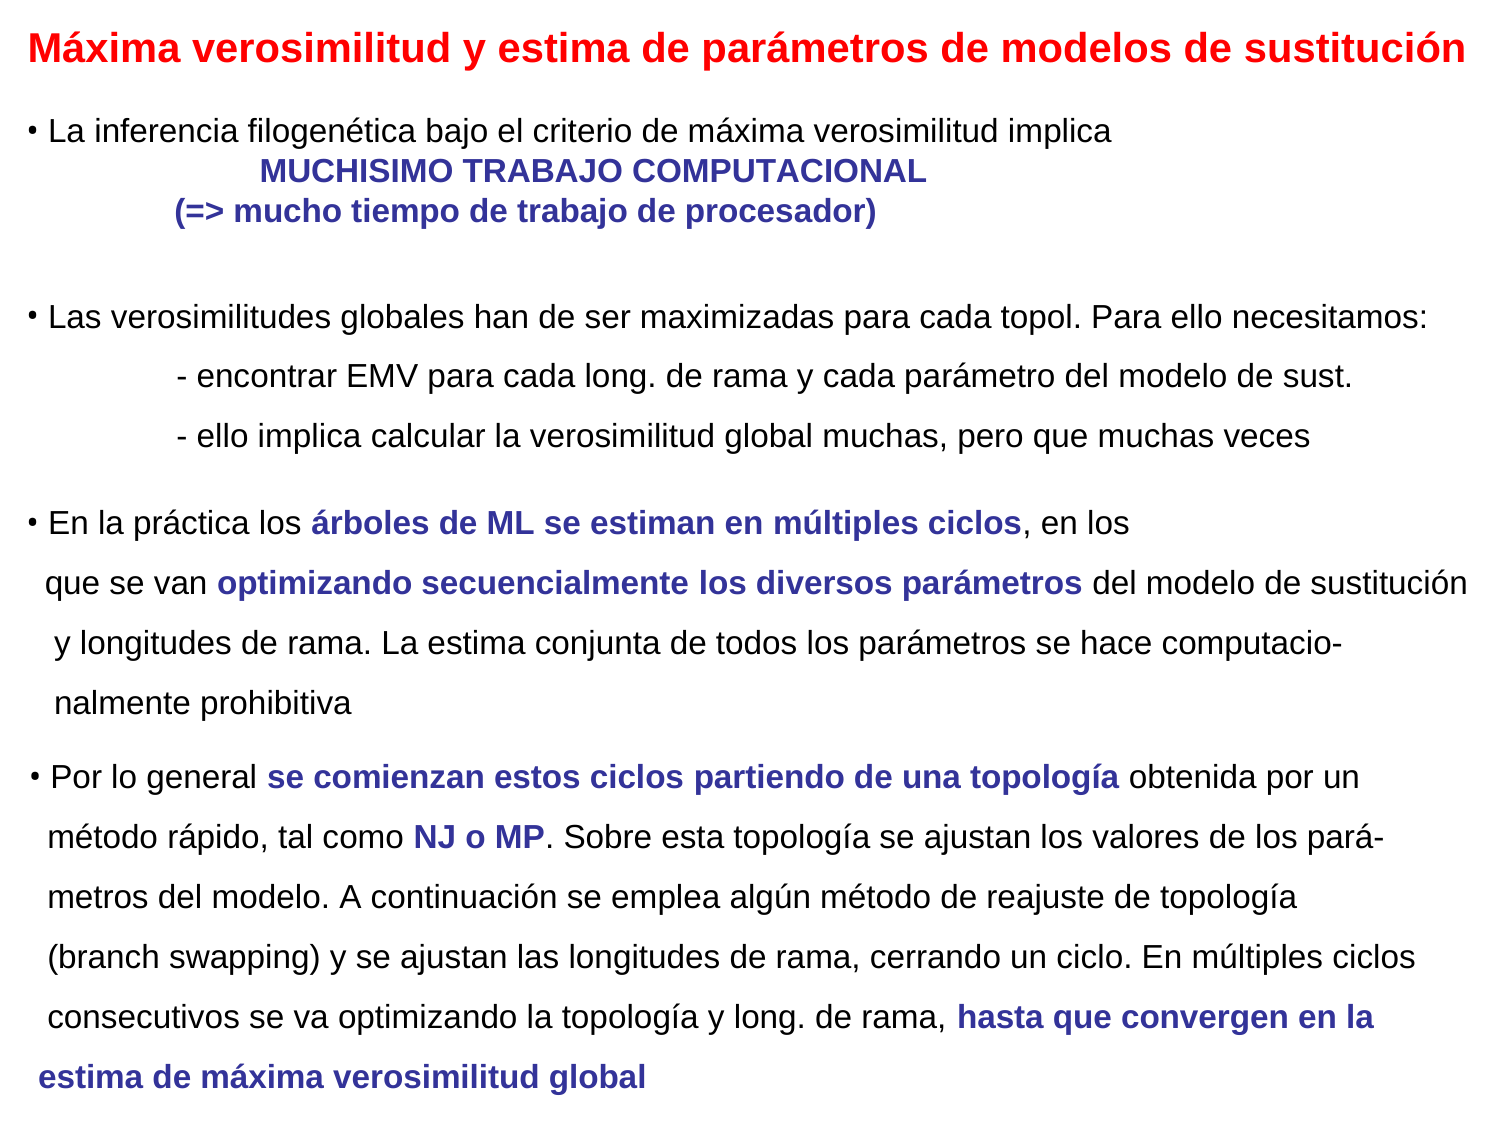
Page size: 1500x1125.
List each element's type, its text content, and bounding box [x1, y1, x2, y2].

text_box Por lo general se comienzan estos ciclos partiendo de una topología obtenida por un método rápido, tal como NJ o MP. Sobre esta topología se ajustan los valores de los pará- metros del modelo. A continuación se emplea algún método de reajuste de topología (branch swapping) y se ajustan las longitudes de rama, cerrando un ciclo. En múltiples ciclos consecutivos se va optimizando la topología y long. de rama, hasta que convergen en la estima de máxima verosimilitud global [13, 727, 1434, 1103]
text_box La inferencia filogenética bajo el criterio de máxima verosimilitud implica MUCHISIMO TRABAJO COMPUTACIONAL (=> mucho tiempo de trabajo de procesador) [11, 101, 1139, 237]
text_box En la práctica los árboles de ML se estiman en múltiples ciclos, en los que se van optimizando secuencialmente los diversos parámetros del modelo de sustitución y longitudes de rama. La estima conjunta de todos los parámetros se hace computacio- nalmente prohibitiva [11, 473, 1493, 729]
text_box Las verosimilitudes globales han de ser maximizadas para cada topol. Para ello necesitamos: - encontrar EMV para cada long. de rama y cada parámetro del modelo de sust. - ello implica calcular la verosimilitud global muchas, pero que muchas veces [11, 267, 1446, 463]
text_box Máxima verosimilitud y estima de parámetros de modelos de sustitución [12, 13, 1482, 79]
